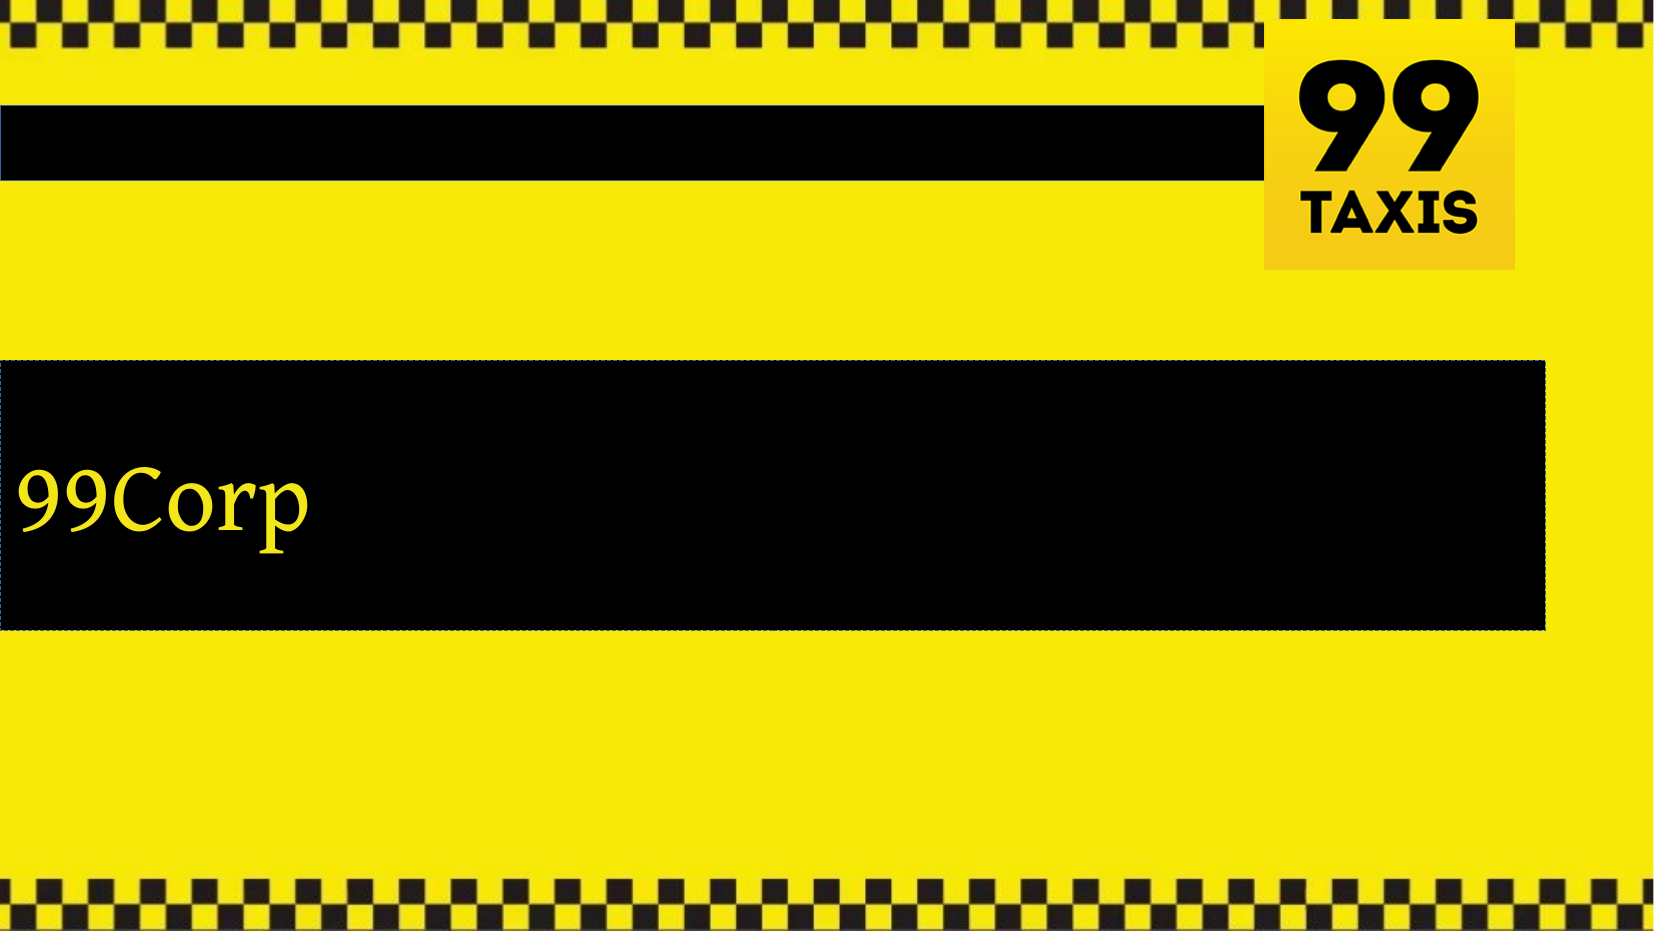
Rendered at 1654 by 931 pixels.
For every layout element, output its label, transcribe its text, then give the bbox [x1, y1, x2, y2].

text_box 99Corp [0, 435, 1111, 566]
picture [0, 0, 1654, 931]
text_box [0, 360, 1546, 631]
text_box [0, 105, 1264, 181]
